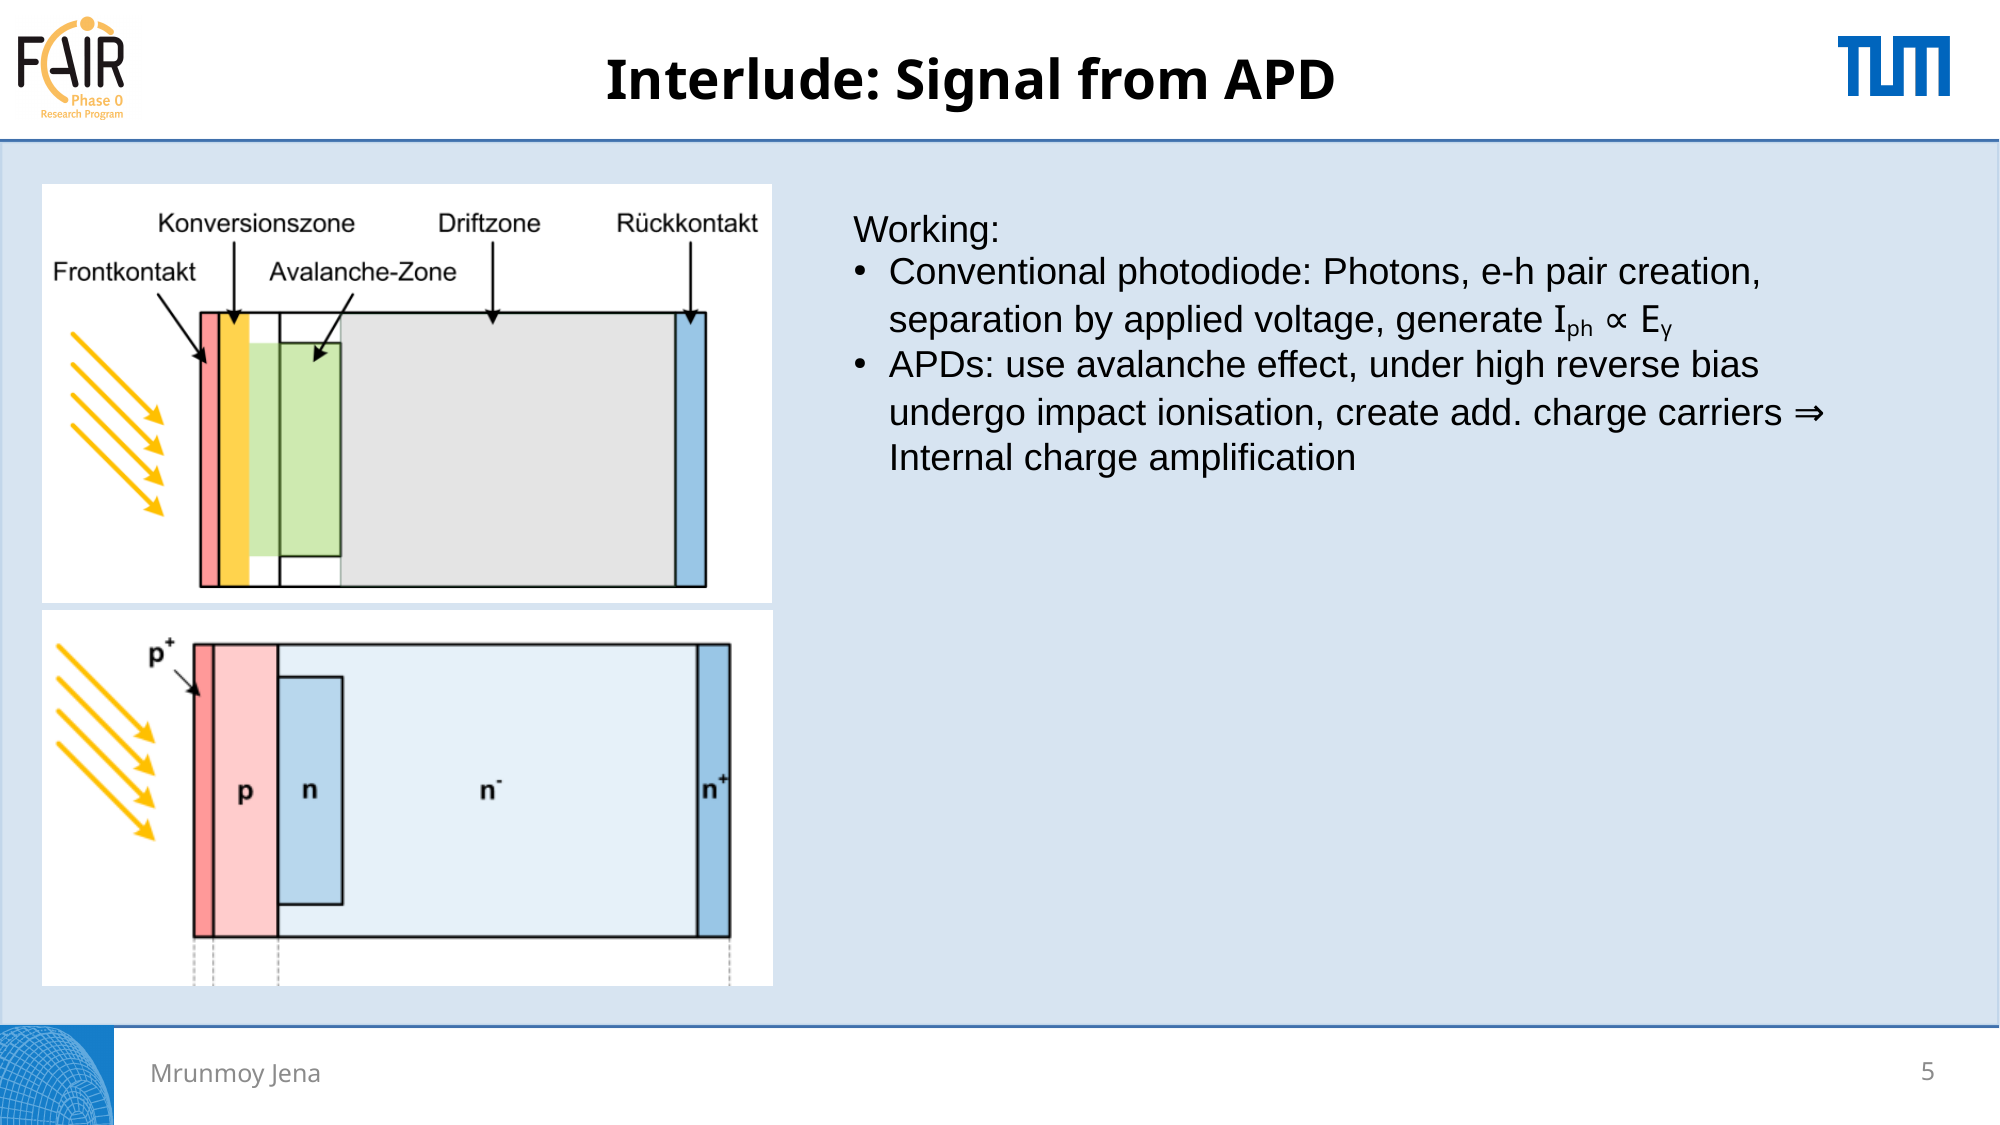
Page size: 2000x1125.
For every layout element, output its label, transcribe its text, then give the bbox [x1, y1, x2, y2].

picture [15, 15, 142, 120]
picture [42, 184, 772, 603]
picture [1838, 36, 1950, 96]
picture [0, 1025, 114, 1125]
title Interlude: Signal from APD [137, 44, 1808, 120]
picture [42, 610, 773, 986]
text_box Working: Conventional photodiode: Photons, e-h pair creation, separation by applied voltage, generate Iph ∝ Eγ APDs: use avalanche effect, under high reverse bias undergo impact ionisation, create add. charge carriers ⇒ Internal charge amplification [838, 201, 1908, 983]
